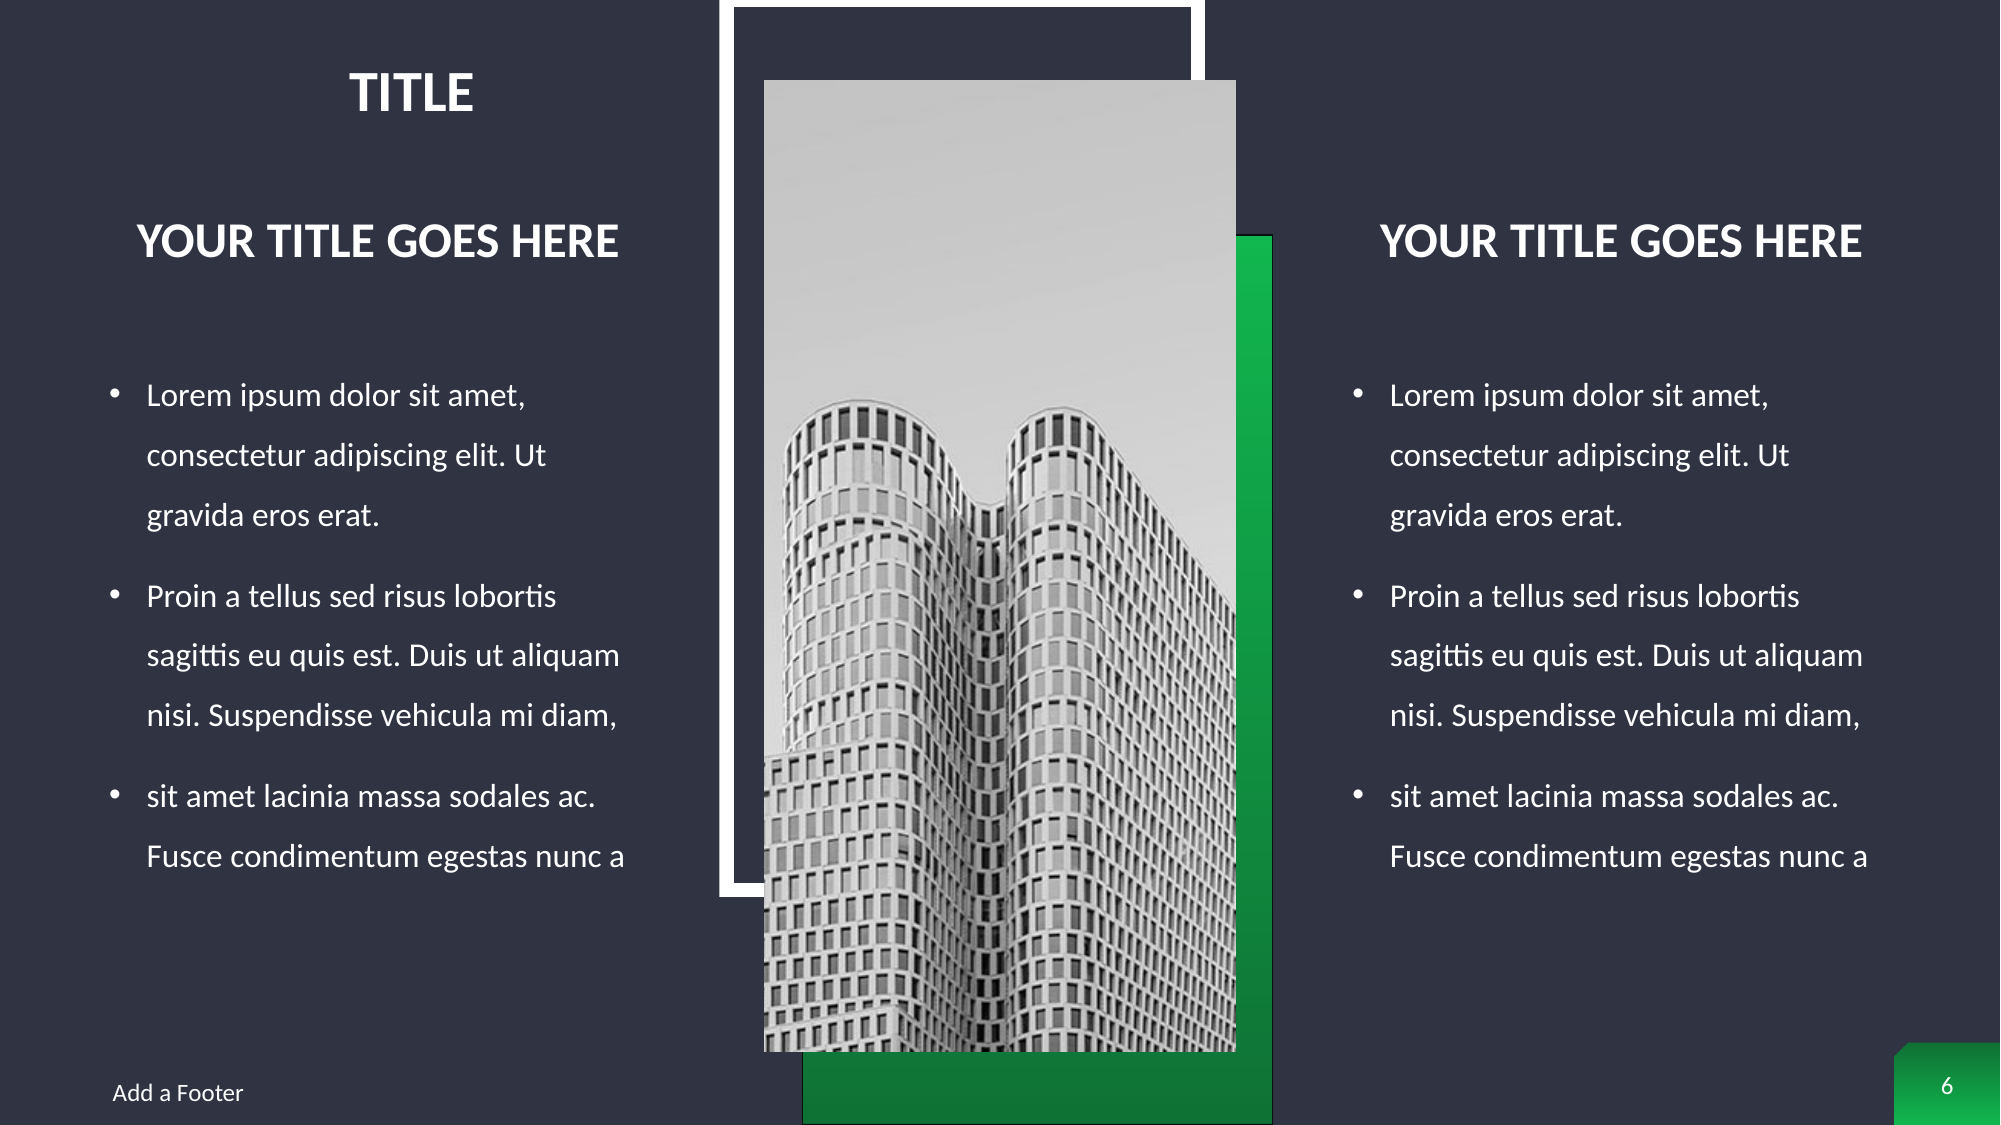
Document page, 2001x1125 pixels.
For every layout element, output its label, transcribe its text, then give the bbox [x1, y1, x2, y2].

list YOUR TITLE GOES HERE [1337, 174, 1906, 310]
list YOUR TITLE GOES HERE [94, 174, 663, 310]
list Lorem ipsum dolor sit amet, consectetur adipiscing elit. Ut gravida eros erat. Proin a tellus sed risus lobortis sagittis eu quis est. Duis ut aliquam nisi. Suspendisse vehicula mi diam, sit amet lacinia massa sodales ac. Fusce condimentum egestas nunc a [94, 345, 663, 951]
footer Add a Footer [97, 1061, 773, 1121]
picture [764, 80, 1236, 1052]
slide_number <number> [1894, 1050, 2000, 1118]
list Lorem ipsum dolor sit amet, consectetur adipiscing elit. Ut gravida eros erat. Proin a tellus sed risus lobortis sagittis eu quis est. Duis ut aliquam nisi. Suspendisse vehicula mi diam, sit amet lacinia massa sodales ac. Fusce condimentum egestas nunc a [1337, 345, 1906, 951]
title Title [97, 0, 727, 185]
